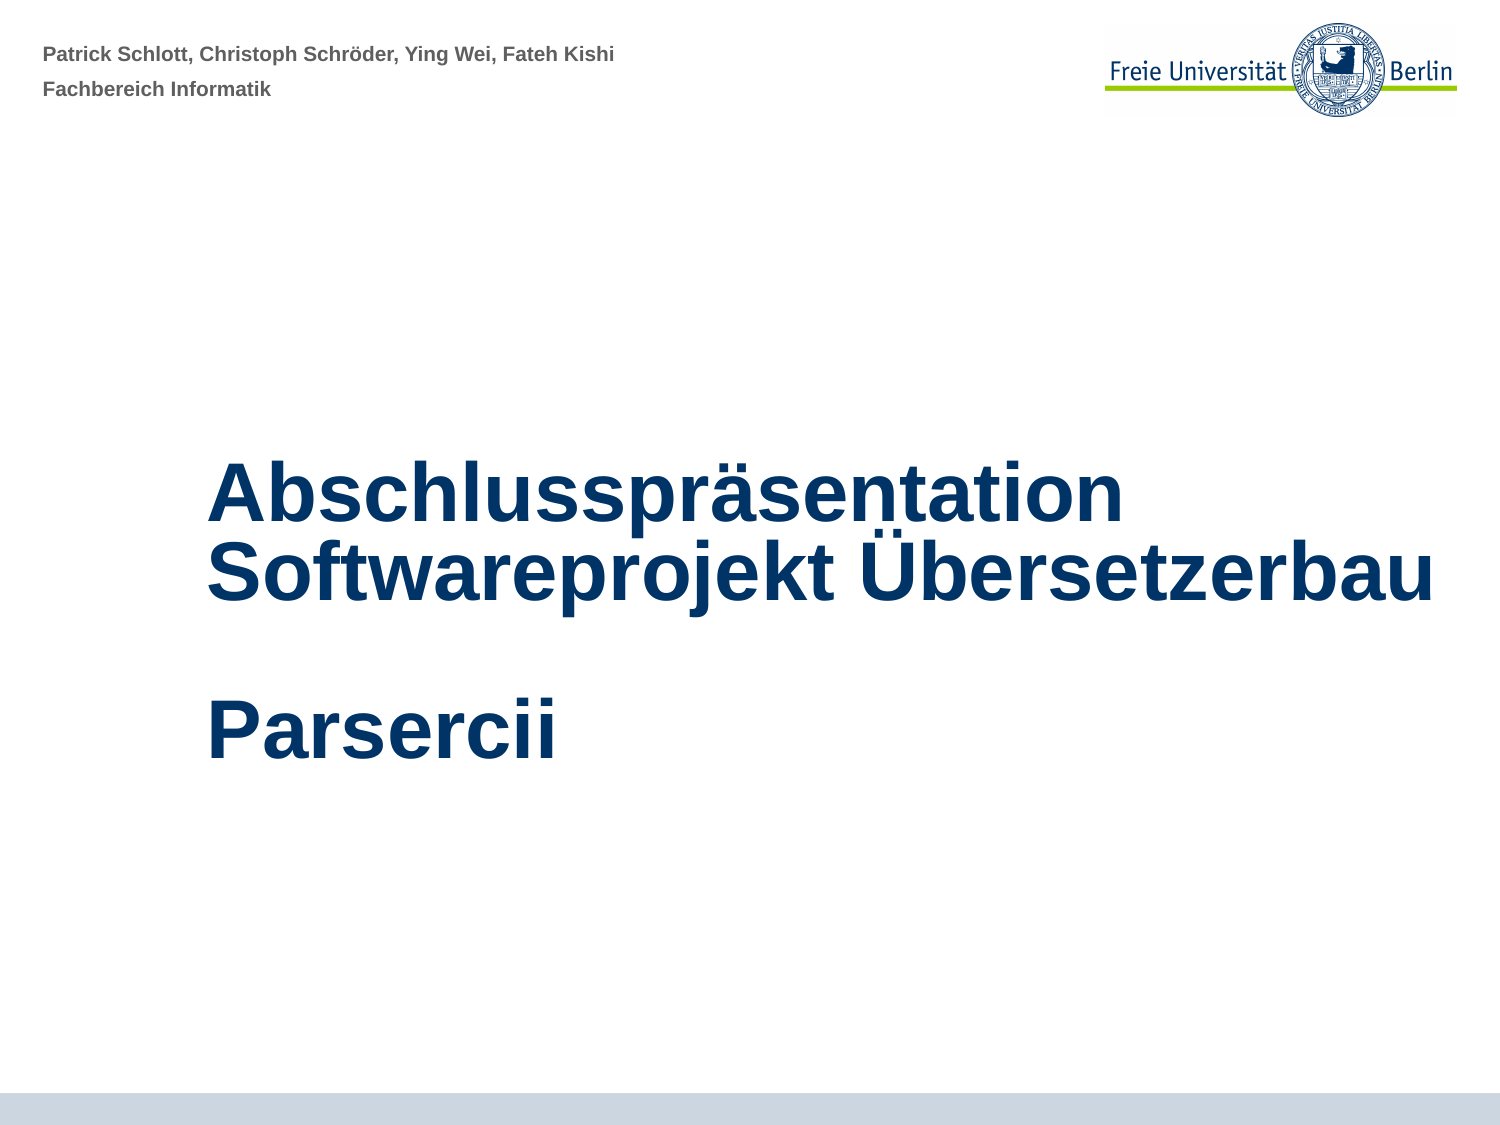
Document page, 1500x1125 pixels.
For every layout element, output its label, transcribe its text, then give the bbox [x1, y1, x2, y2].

picture [1105, 23, 1457, 117]
text_box Abschlusspräsentation Softwareprojekt Übersetzerbau Parsercii [206, 451, 1454, 782]
